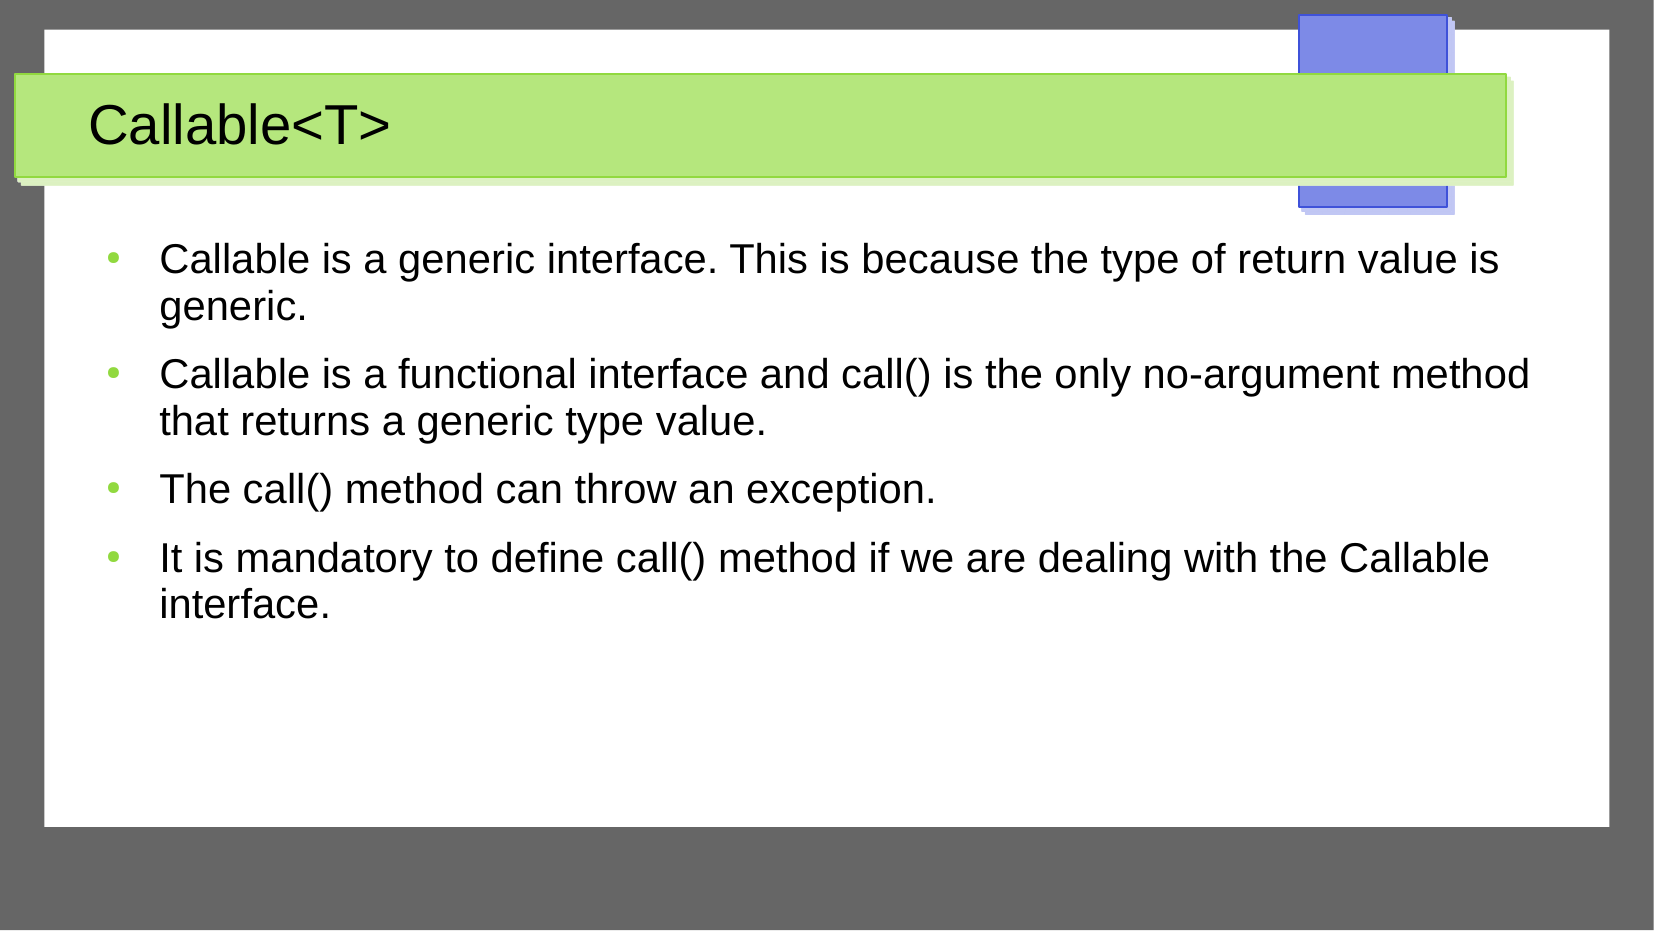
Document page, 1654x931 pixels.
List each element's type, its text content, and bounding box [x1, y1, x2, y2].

title Callable<T> [88, 73, 1506, 178]
list Callable is a generic interface. This is because the type of return value is generic. Callable is a functional interface and call() is the only no-argument method that returns a generic type value. The call() method can throw an exception. It is mandatory to define call() method if we are dealing with the Callable interface. [88, 236, 1565, 827]
